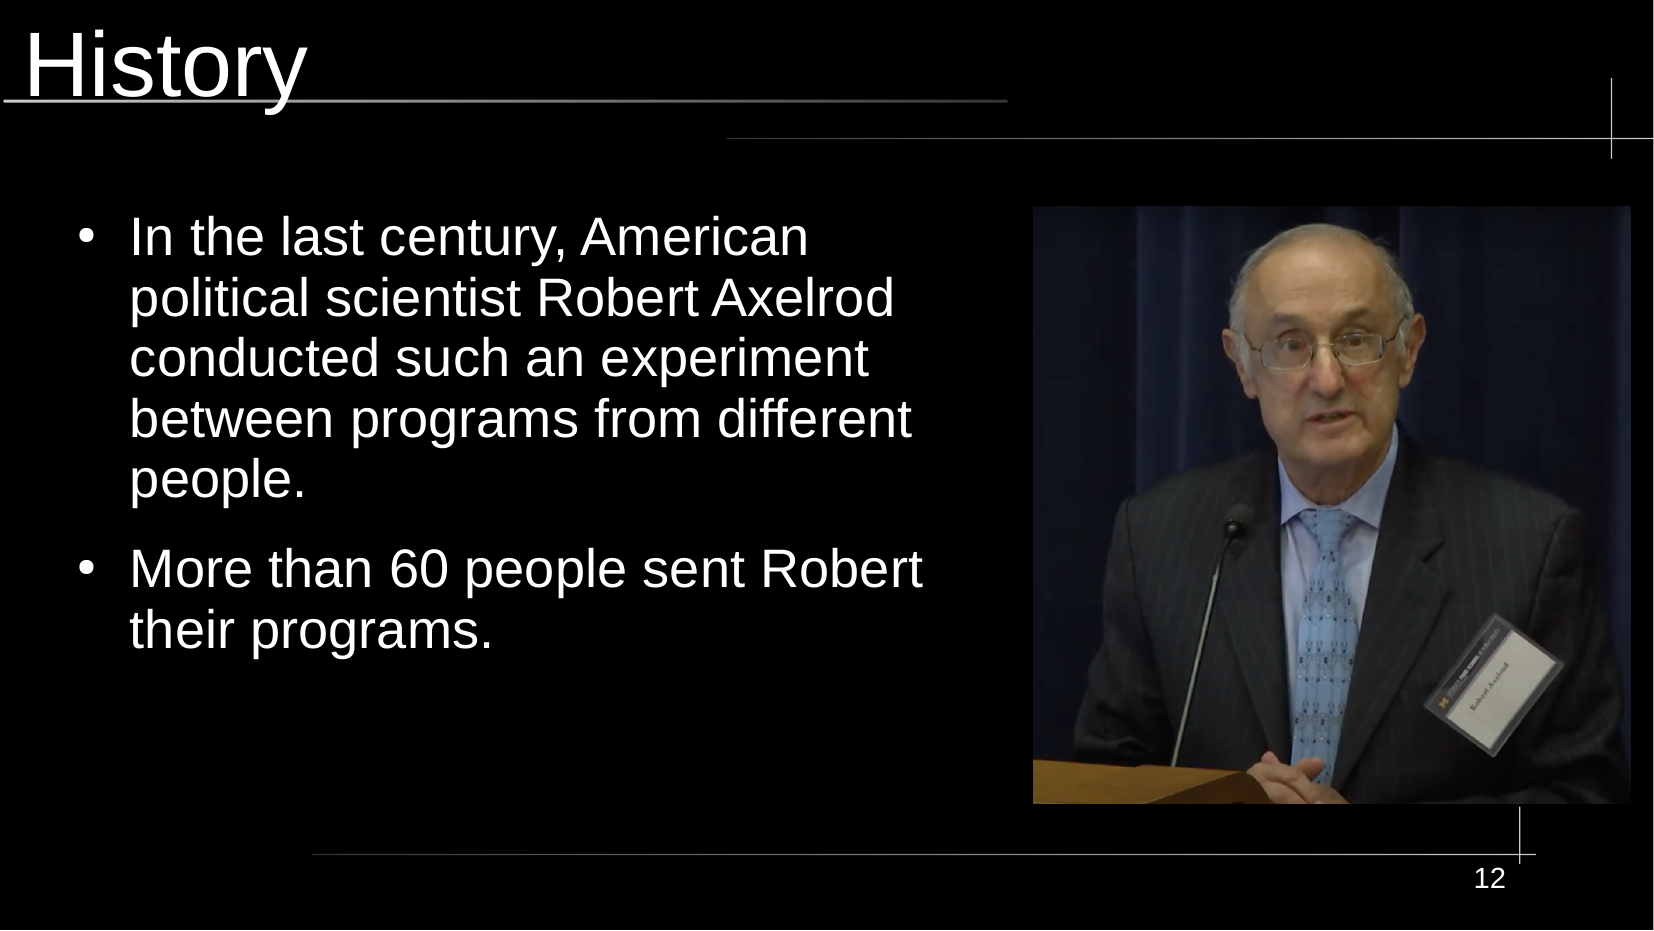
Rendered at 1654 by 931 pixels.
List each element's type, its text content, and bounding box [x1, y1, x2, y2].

picture [1033, 206, 1631, 804]
list In the last century, American political scientist Robert Axelrod conducted such an experiment between programs from different people. More than 60 people sent Robert their programs. [59, 206, 981, 875]
title History [23, 11, 1589, 119]
